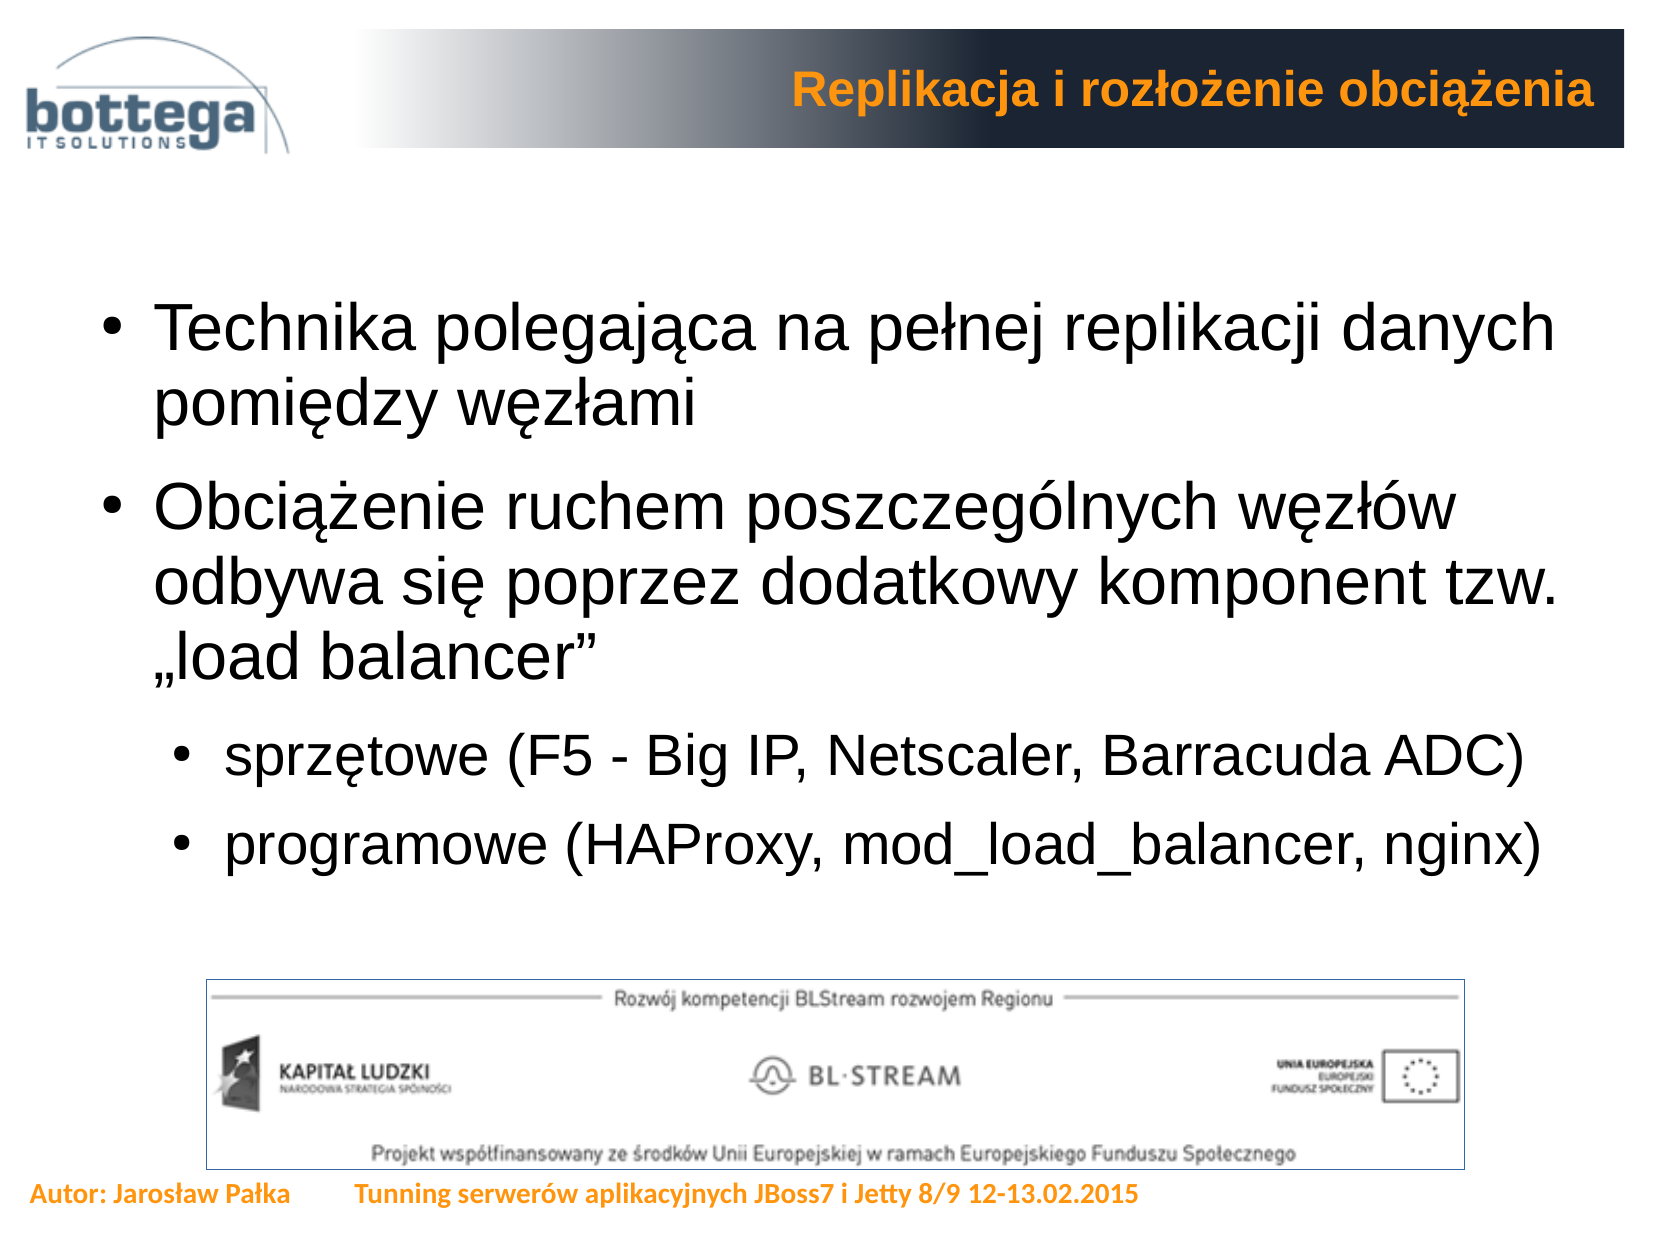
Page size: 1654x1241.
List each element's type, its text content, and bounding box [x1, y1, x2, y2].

picture [17, 29, 296, 160]
picture [207, 1109, 1464, 1169]
list Technika polegająca na pełnej replikacji danych pomiędzy węzłami Obciążenie ruchem poszczególnych węzłów odbywa się poprzez dodatkowy komponent tzw. „load balancer” sprzętowe (F5 - Big IP, Netscaler, Barracuda ADC) programowe (HAProxy, mod_load_balancer, nginx) [82, 290, 1571, 1109]
title Replikacja i rozłożenie obciążenia [354, 29, 1625, 148]
